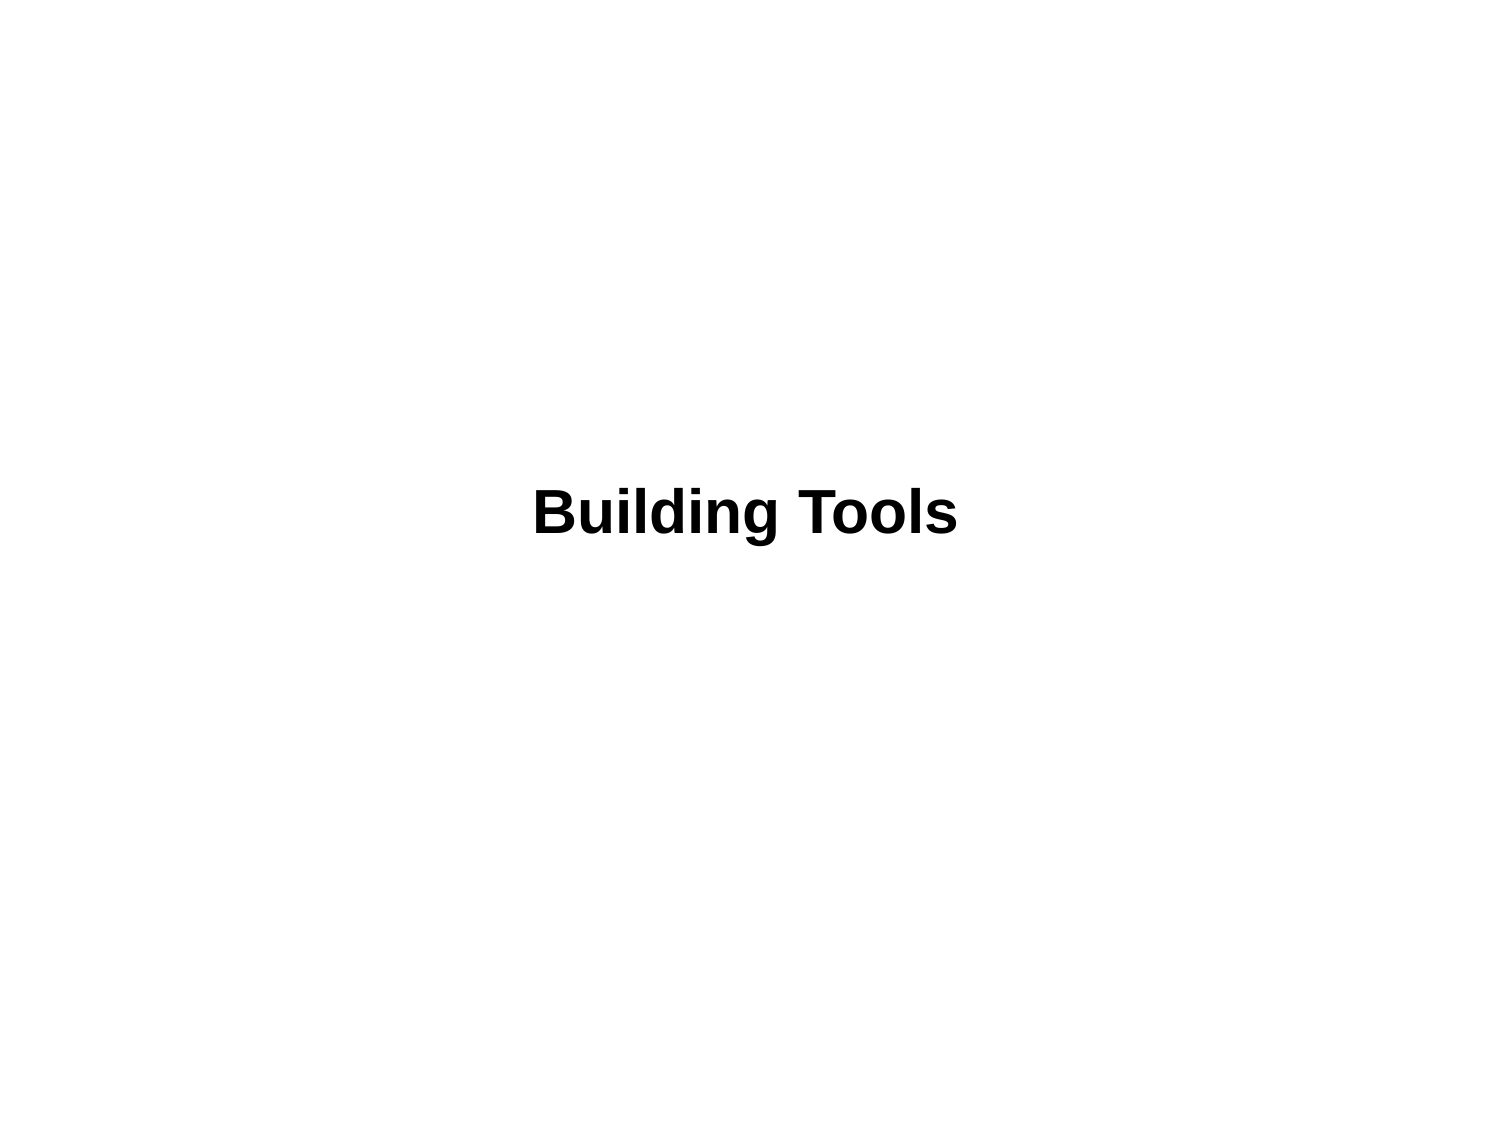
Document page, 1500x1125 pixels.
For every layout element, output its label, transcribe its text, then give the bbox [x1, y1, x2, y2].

title Building Tools [70, 437, 1421, 587]
